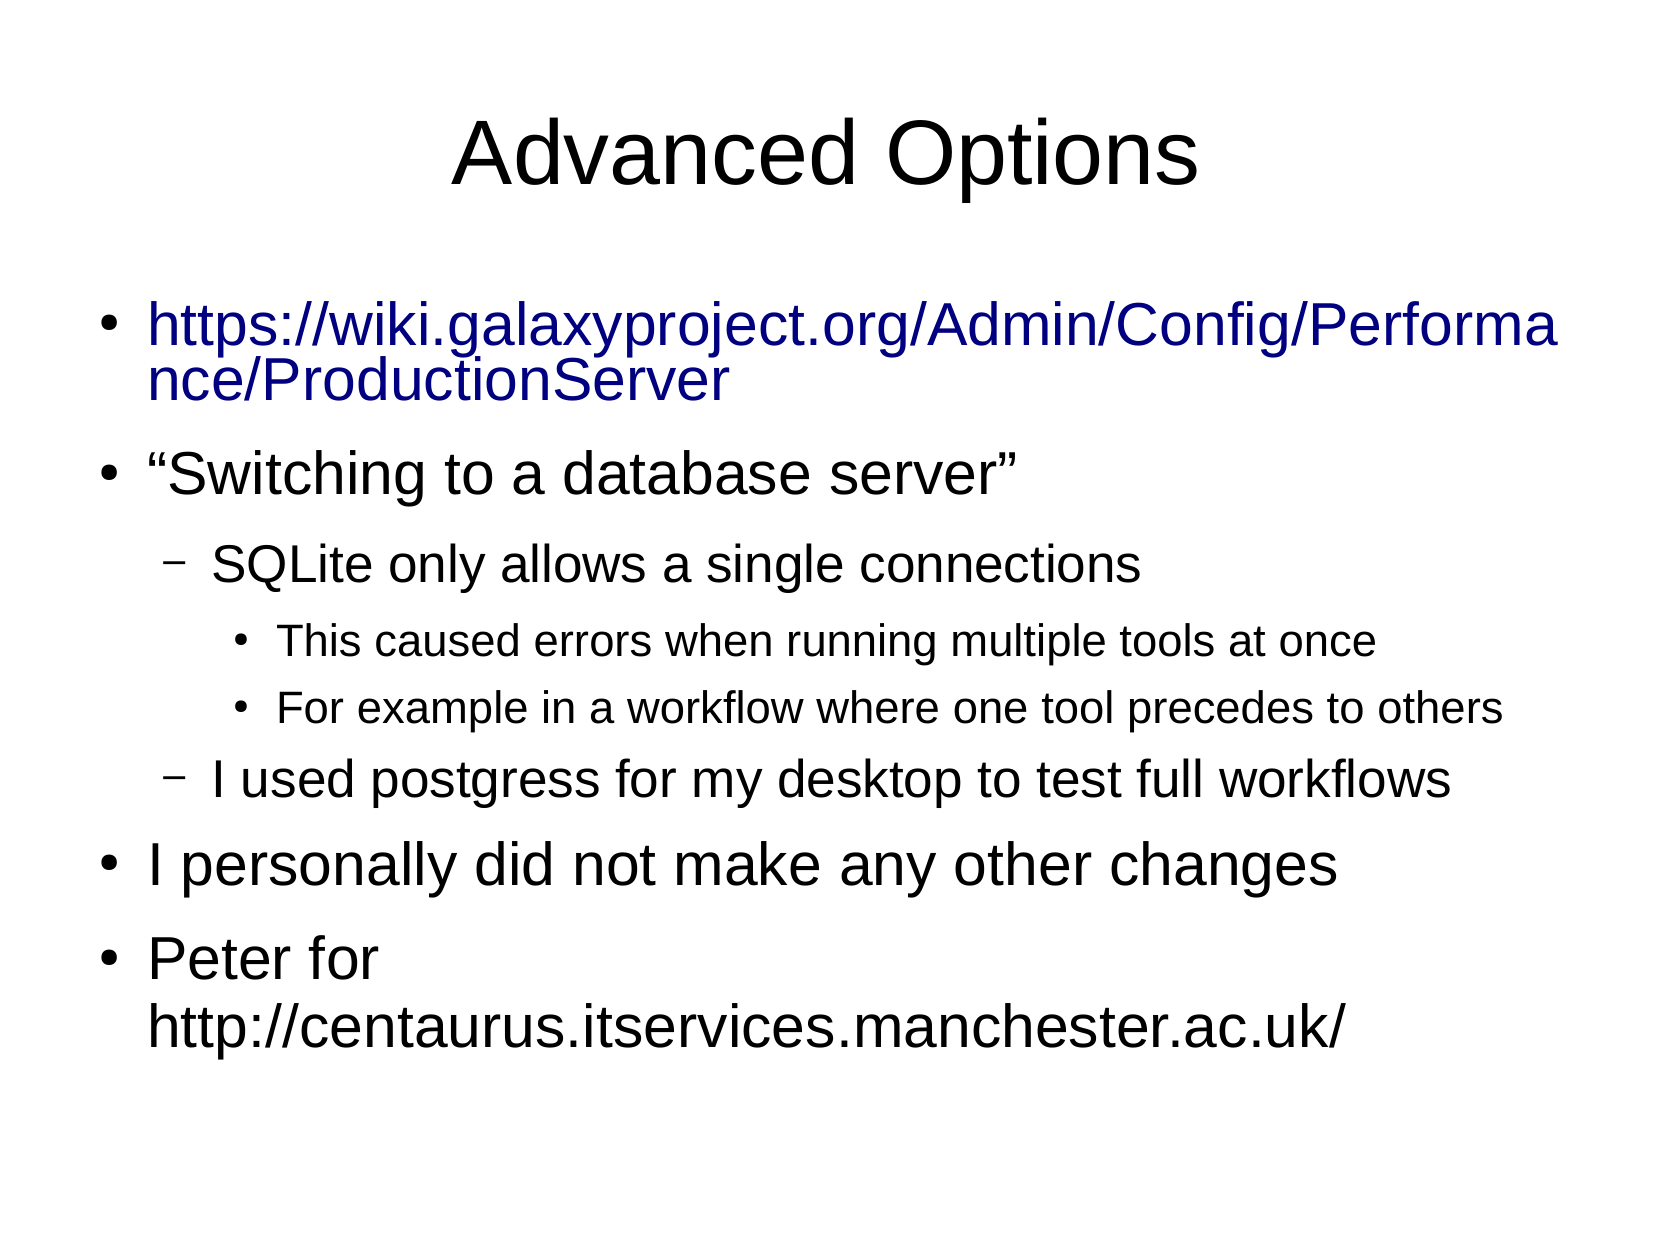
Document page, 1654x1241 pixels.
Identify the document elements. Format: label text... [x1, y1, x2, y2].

title Advanced Options [82, 49, 1571, 257]
list https://wiki.galaxyproject.org/Admin/Config/Performance/ProductionServer “Switching to a database server” SQLite only allows a single connections This caused errors when running multiple tools at once For example in a workflow where one tool precedes to others I used postgress for my desktop to test full workflows I personally did not make any other changes Peter for http://centaurus.itservices.manchester.ac.uk/ [82, 290, 1571, 1010]
